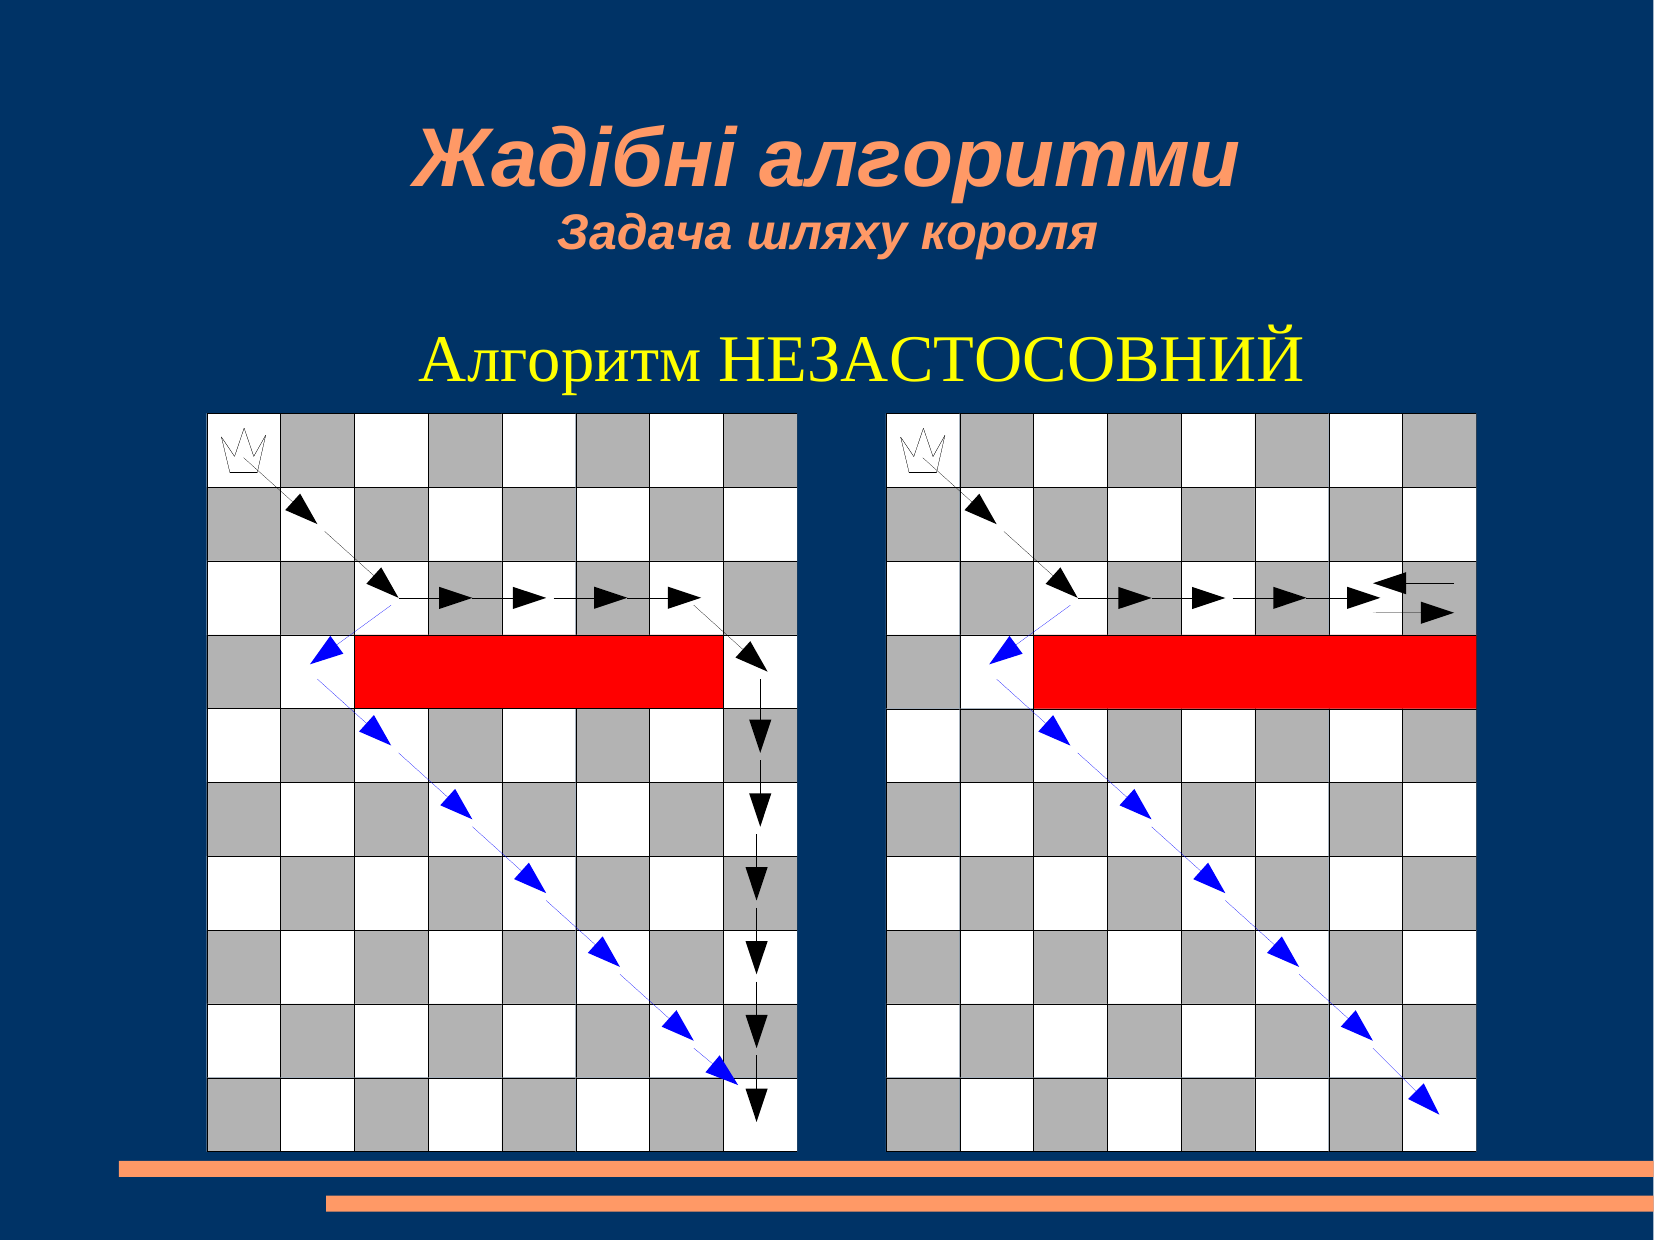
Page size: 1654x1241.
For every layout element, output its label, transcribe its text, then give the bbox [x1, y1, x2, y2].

title Жадібні алгоритми Задача шляху короля [121, 46, 1534, 325]
list Алгоритм НЕЗАСТОСОВНИЙ [121, 322, 1565, 1132]
picture [206, 413, 798, 1152]
picture [885, 413, 1477, 1152]
